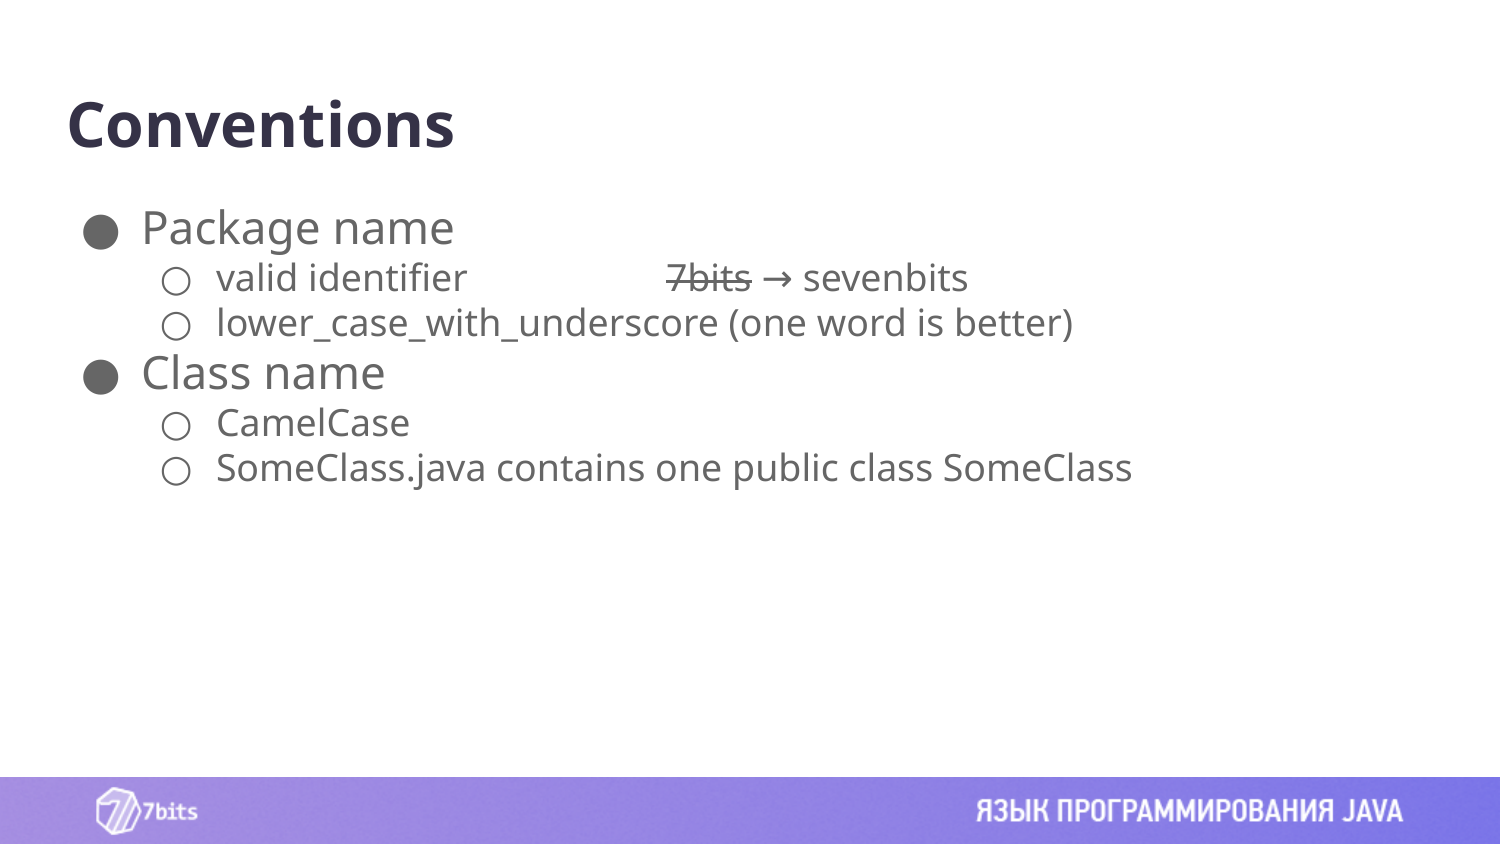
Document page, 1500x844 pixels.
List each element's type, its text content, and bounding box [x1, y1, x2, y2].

title Conventions [51, 69, 1449, 164]
list Package name valid identifier 7bits → sevenbits lower_case_with_underscore (one word is better) Class name CamelCase SomeClass.java contains one public class SomeClass [51, 184, 1449, 745]
picture [0, 777, 1500, 844]
